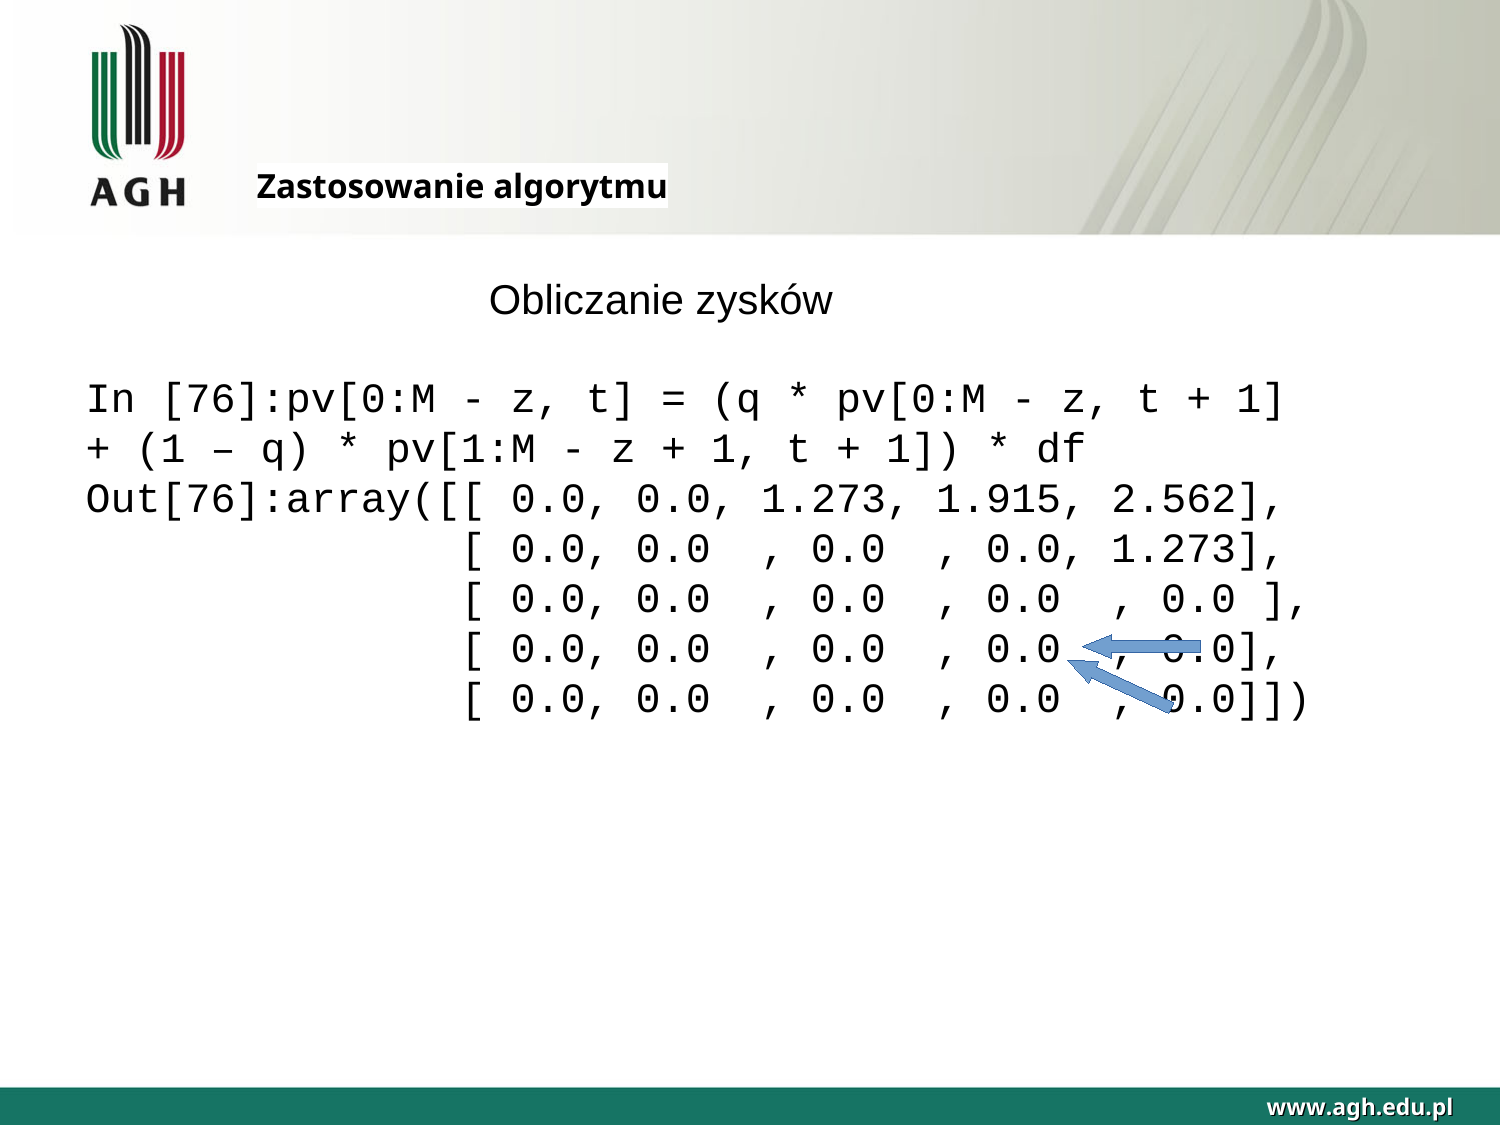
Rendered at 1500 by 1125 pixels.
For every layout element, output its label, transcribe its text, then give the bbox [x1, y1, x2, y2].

text_box [1067, 660, 1174, 714]
title Zastosowanie algorytmu [242, 137, 1436, 233]
text_box Obliczanie zysków [437, 265, 1063, 331]
text_box www.agh.edu.pl [1251, 1084, 1500, 1125]
picture [0, 0, 1500, 1125]
text_box In [76]:pv[0:M - z, t] = (q * pv[0:M - z, t + 1] + (1 – q) * pv[1:M - z + 1, t + 1]) * df Out[76]:array([[ 0.0, 0.0, 1.273, 1.915, 2.562], [ 0.0, 0.0 , 0.0 , 0.0, 1.273], [ 0.0, 0.0 , 0.0 , 0.0 , 0.0 ], [ 0.0, 0.0 , 0.0 , 0.0 , 0.0], [ 0.0, 0.0 , 0.0 , 0.0 , 0.0]]) [70, 342, 1453, 758]
text_box [1082, 634, 1201, 659]
